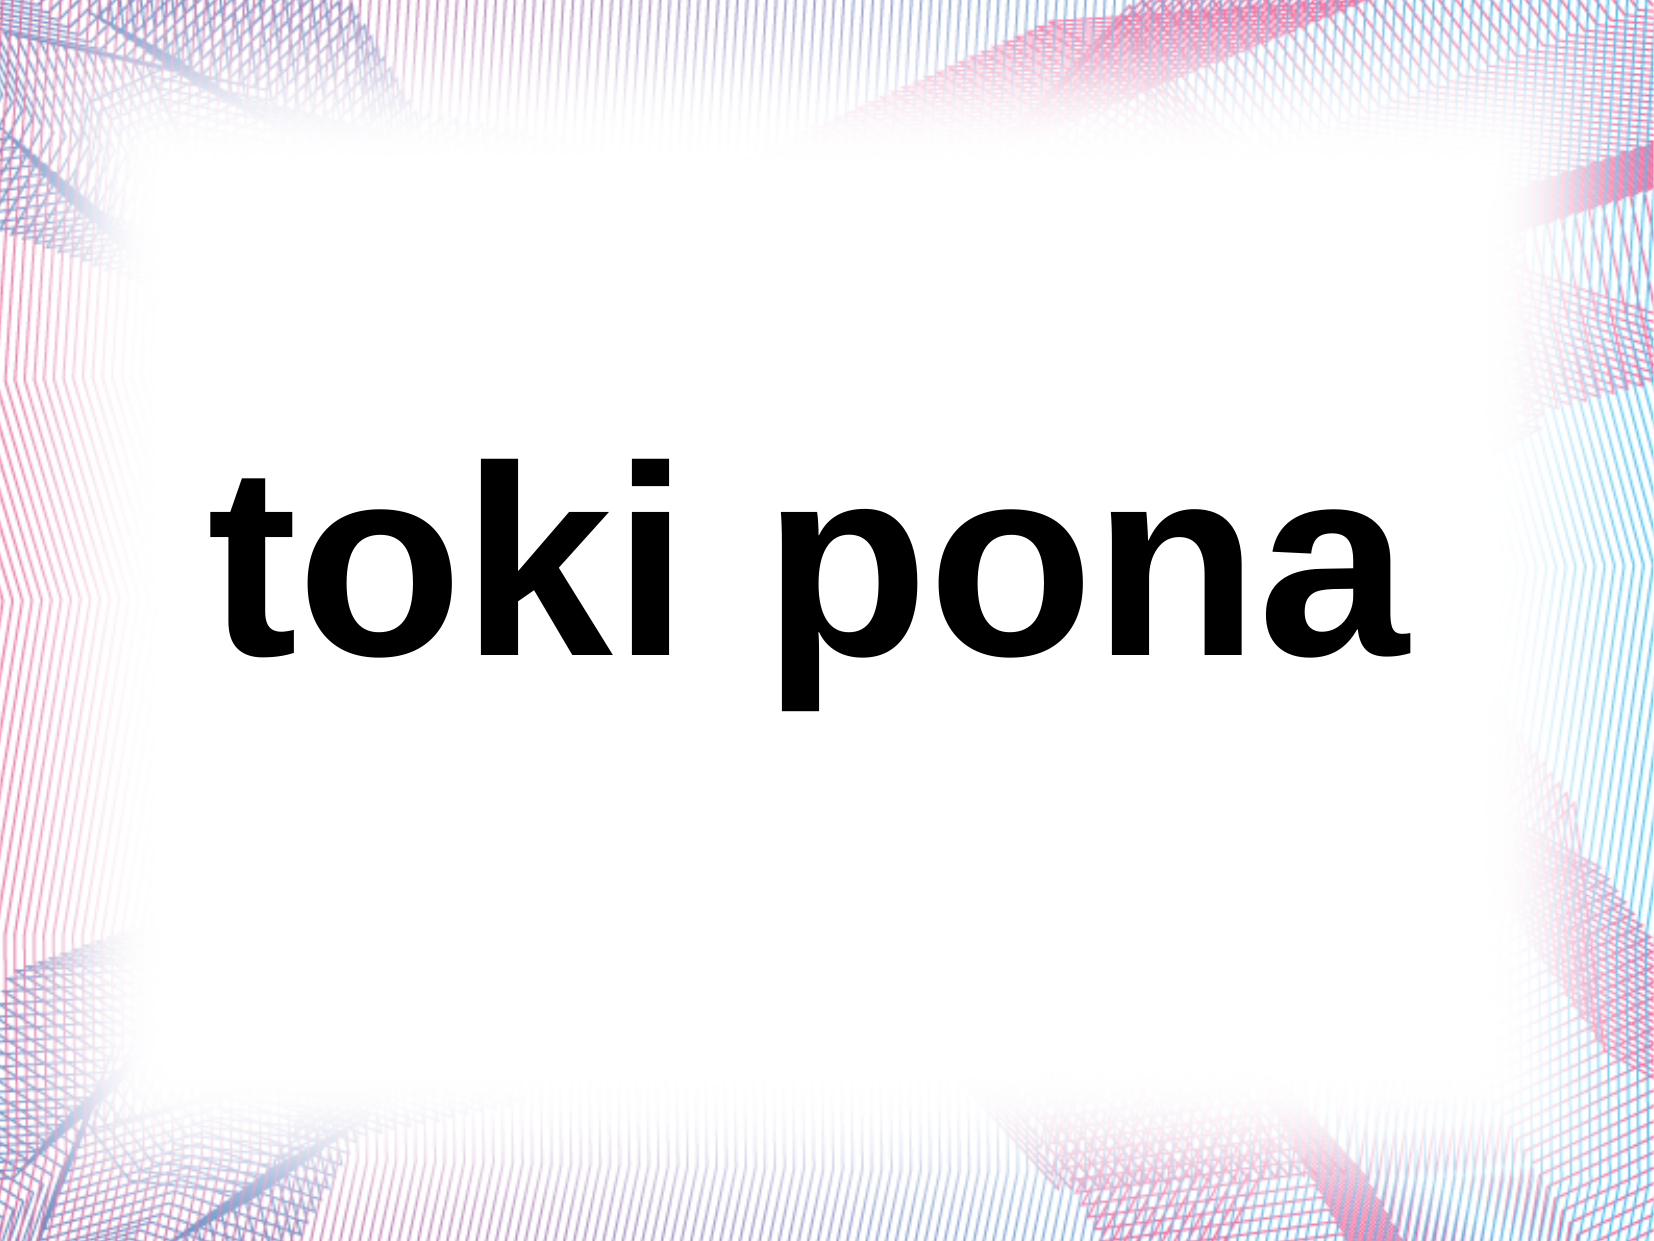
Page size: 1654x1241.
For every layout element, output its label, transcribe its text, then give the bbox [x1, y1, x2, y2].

subtitle toki pona [129, 202, 1489, 922]
picture [0, 0, 1654, 1241]
